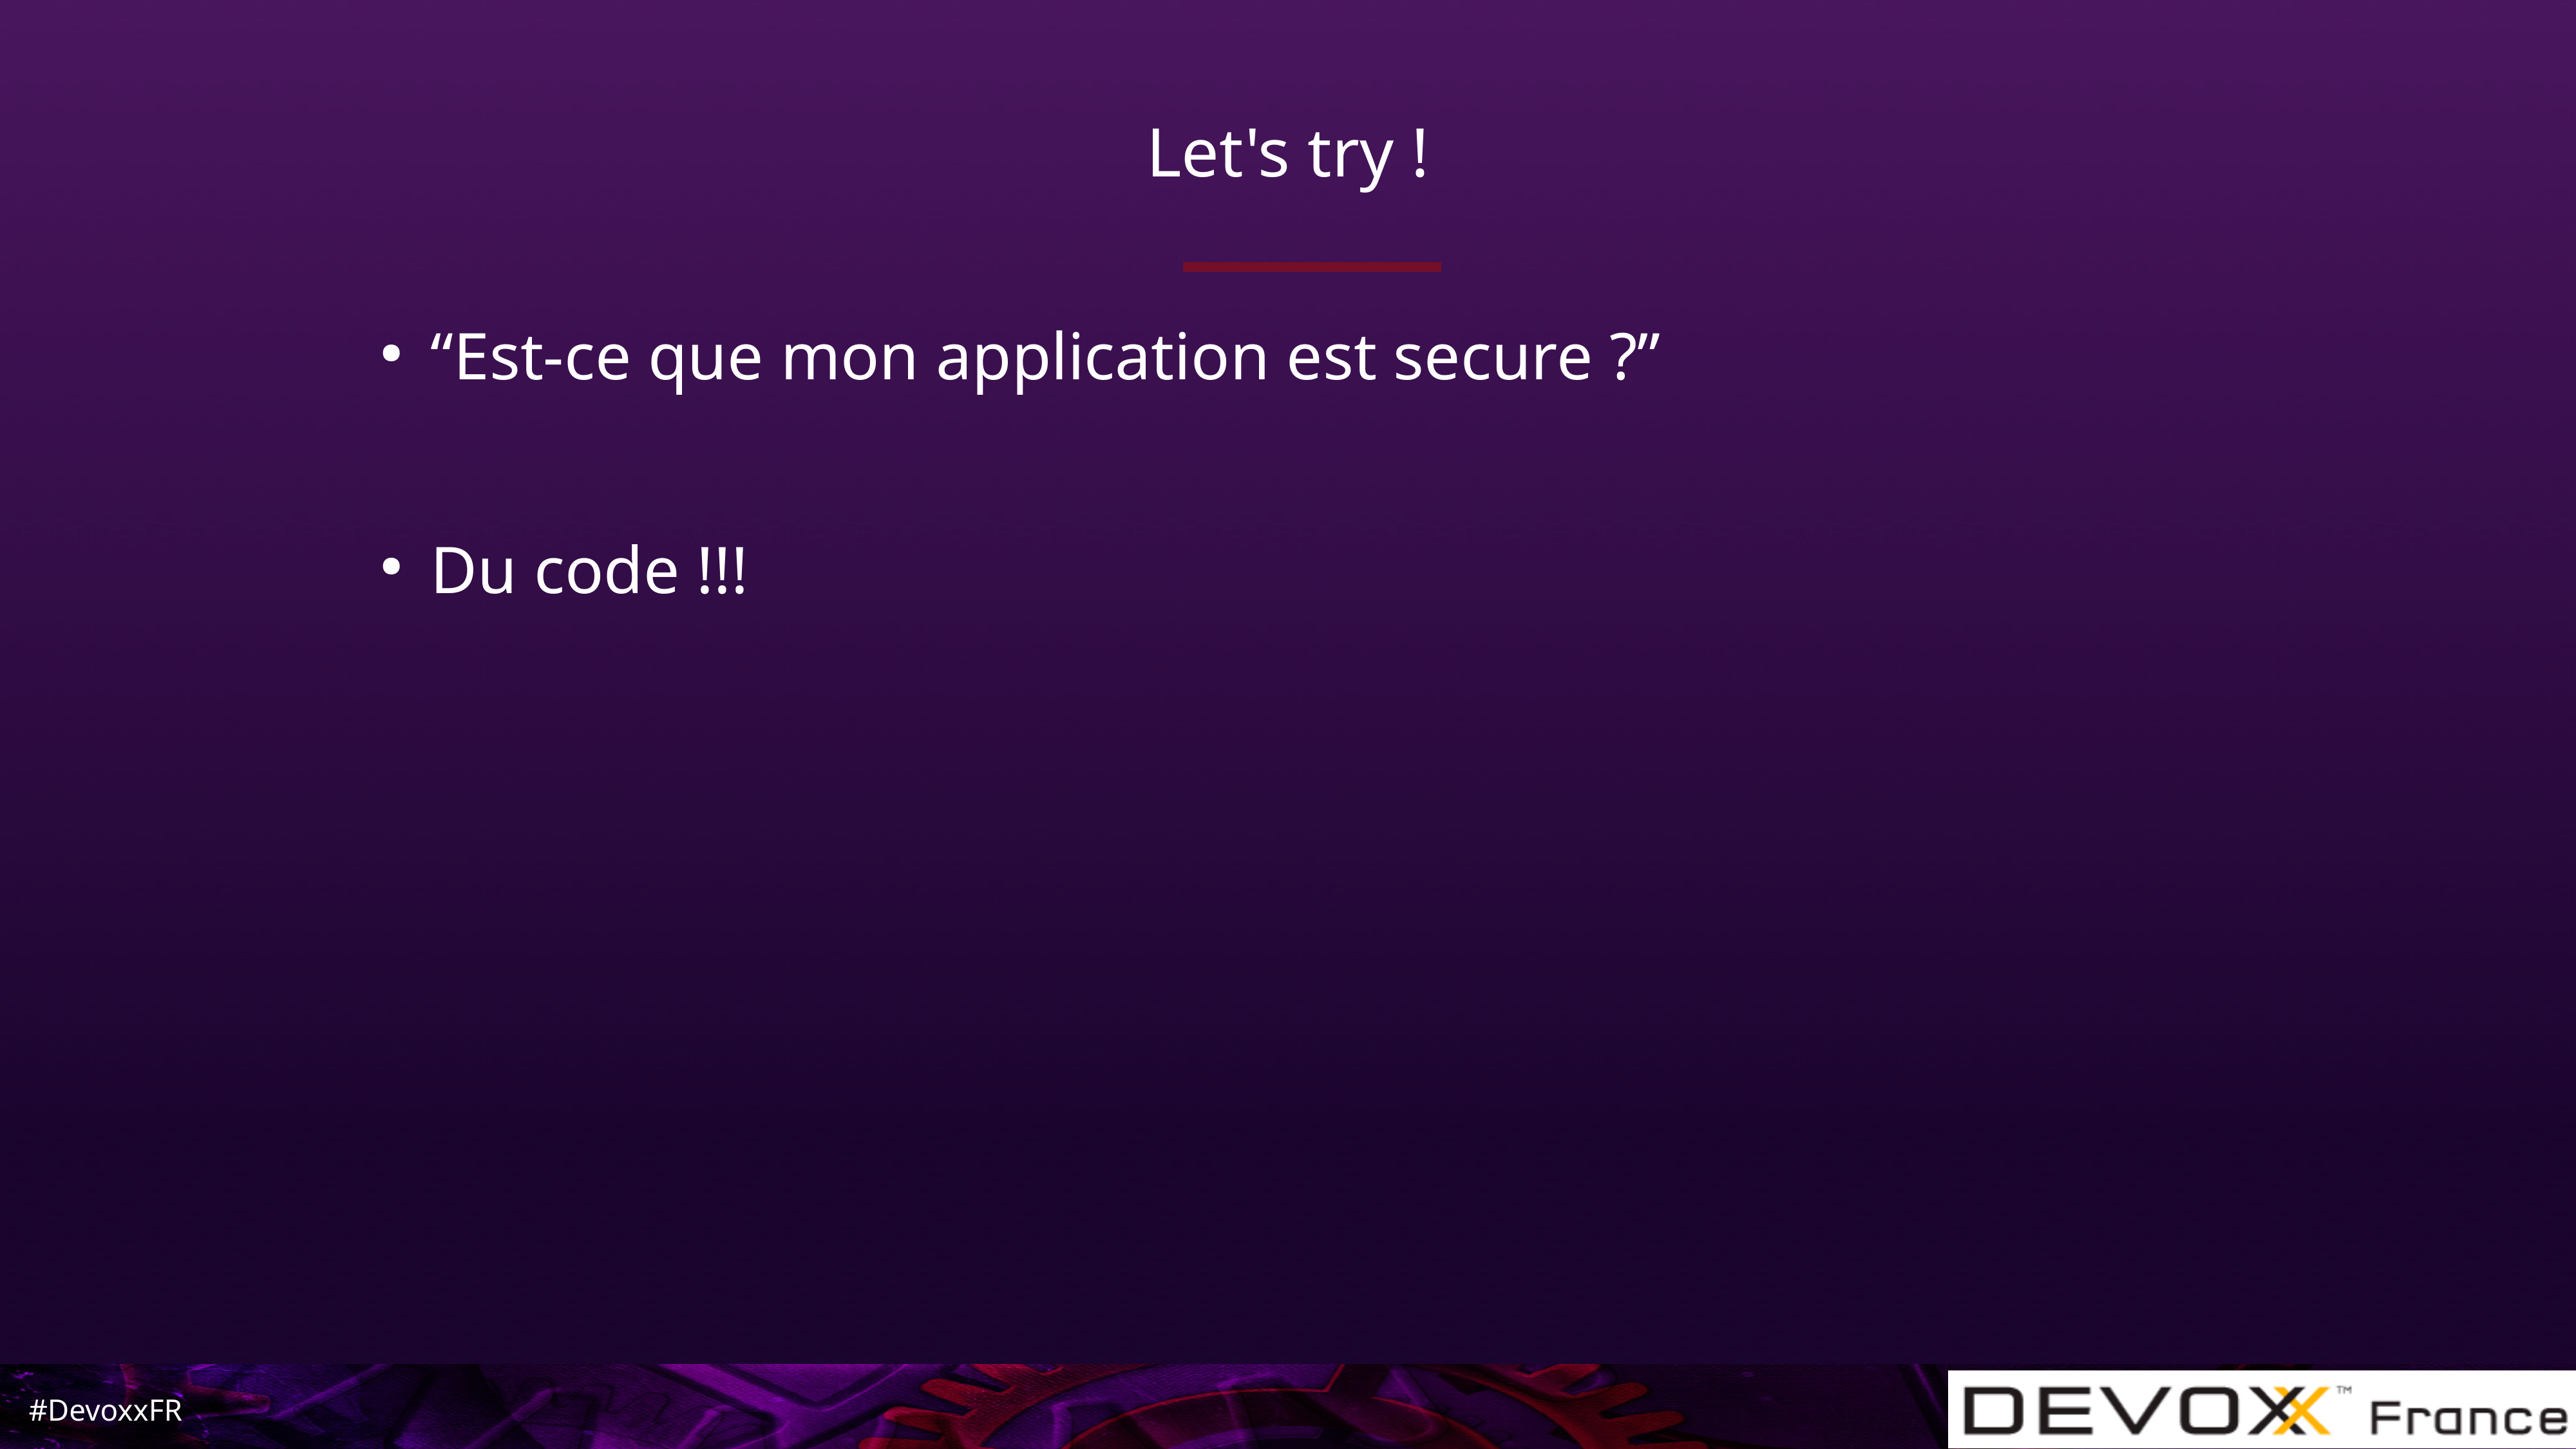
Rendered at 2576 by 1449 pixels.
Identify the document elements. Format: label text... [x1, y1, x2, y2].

title Let's try ! [510, 14, 2065, 287]
picture [0, 0, 2576, 1449]
list “Est-ce que mon application est secure ?” Du code !!! [368, 310, 2208, 1326]
